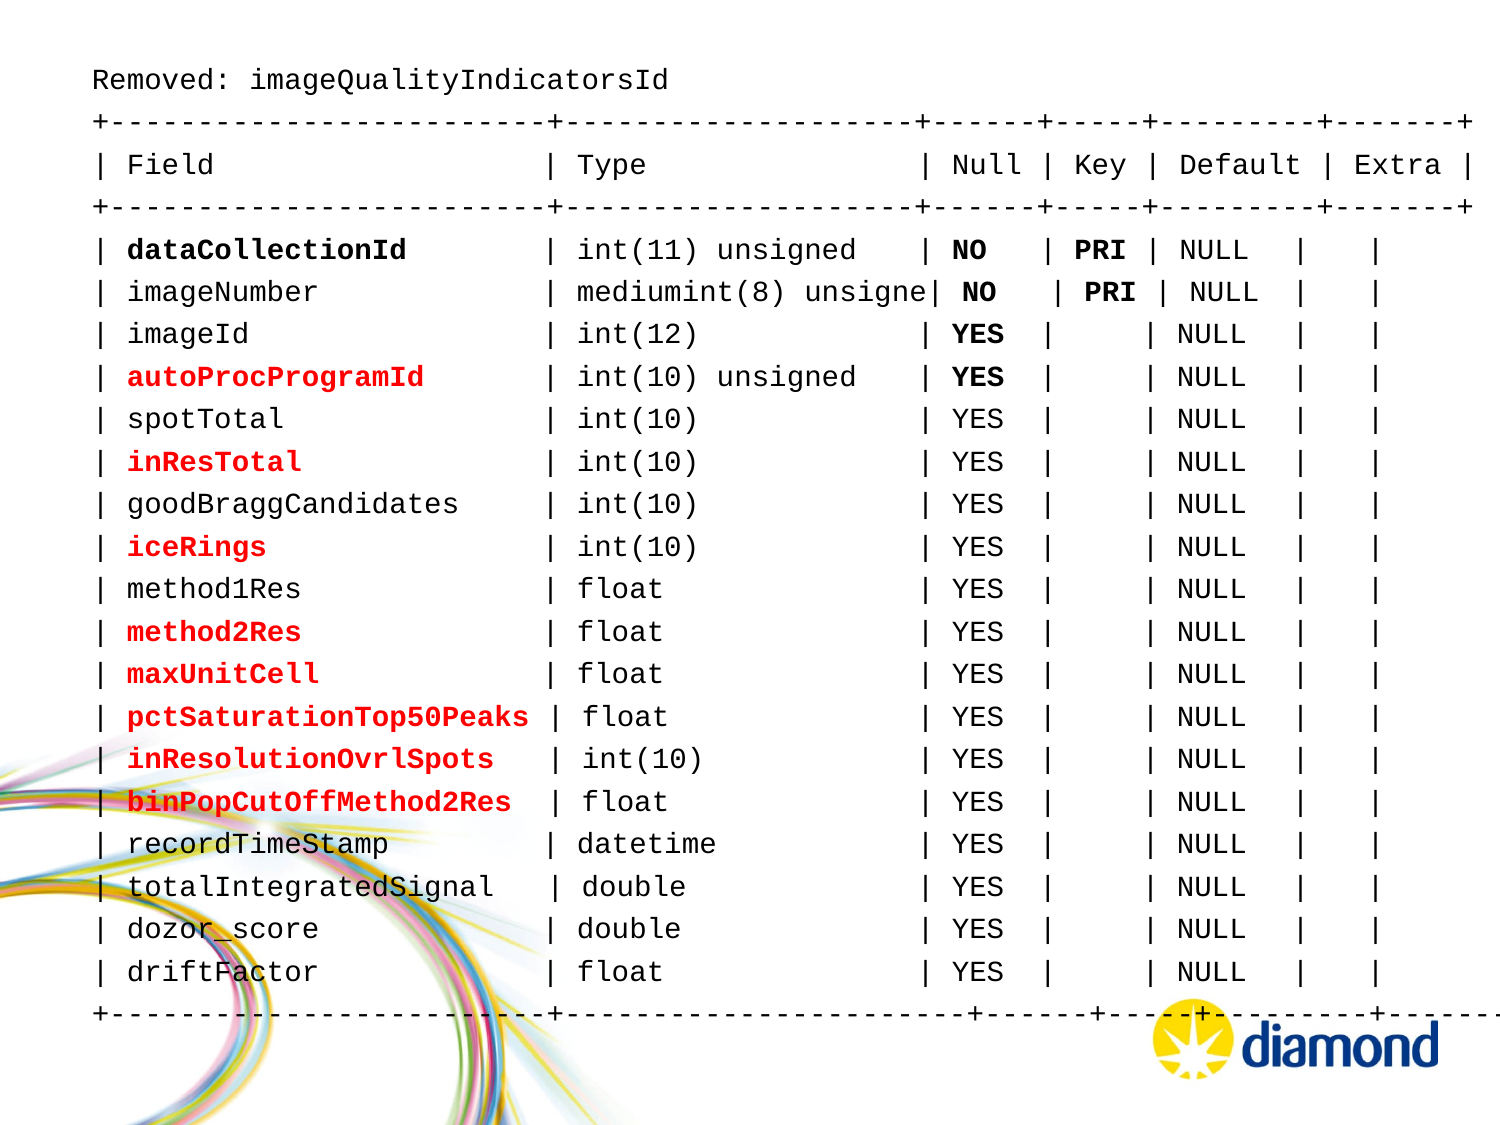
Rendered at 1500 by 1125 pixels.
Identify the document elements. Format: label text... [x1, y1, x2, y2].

list Removed: imageQualityIndicatorsId +-------------------------+--------------------+------+-----+---------+-------+ | Field | Type | Null | Key | Default | Extra | +-------------------------+--------------------+------+-----+---------+-------+ | dataCollectionId | int(11) unsigned | NO | PRI | NULL | | | imageNumber | mediumint(8) unsigne| NO | PRI | NULL | | | imageId | int(12) | YES | | NULL | | | autoProcProgramId | int(10) unsigned | YES | | NULL | | | spotTotal | int(10) | YES | | NULL | | | inResTotal | int(10) | YES | | NULL | | | goodBraggCandidates | int(10) | YES | | NULL | | | iceRings | int(10) | YES | | NULL | | | method1Res | float | YES | | NULL | | | method2Res | float | YES | | NULL | | | maxUnitCell | float | YES | | NULL | | | pctSaturationTop50Peaks | float | YES | | NULL | | | inResolutionOvrlSpots | int(10) | YES | | NULL | | | binPopCutOffMethod2Res | float | YES | | NULL | | | recordTimeStamp | datetime | YES | | NULL | | | totalIntegratedSignal | double | YES | | NULL | | | dozor_score | double | YES | | NULL | | | driftFactor | float | YES | | NULL | | +-------------------------+-----------------------+------+-----+---------+-------+ [76, 52, 1500, 998]
picture [0, 587, 1438, 1125]
